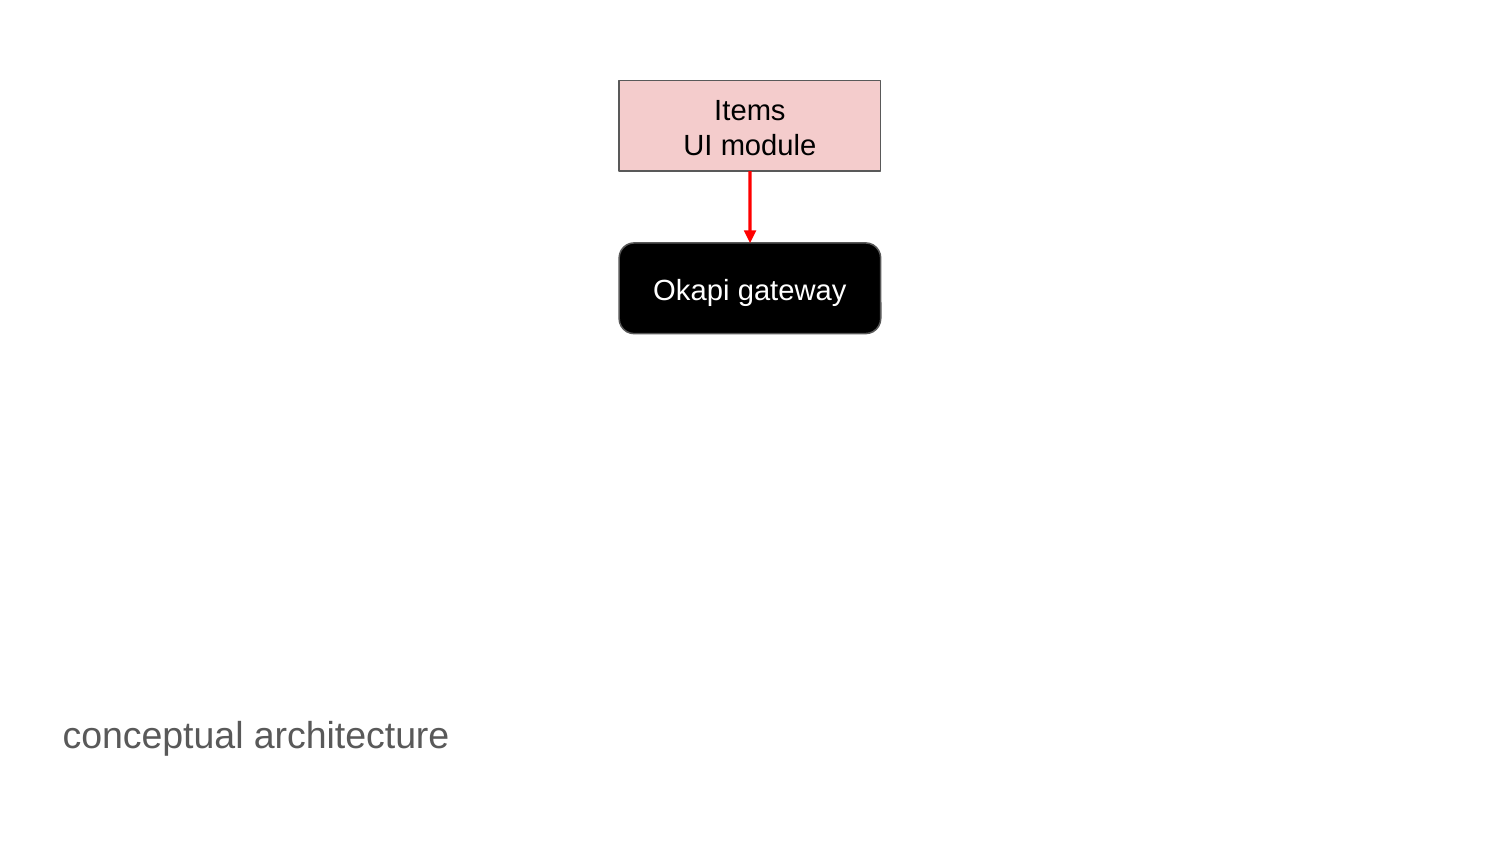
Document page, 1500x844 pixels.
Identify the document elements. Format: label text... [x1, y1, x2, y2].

text_box Items UI module [619, 80, 881, 172]
text_box Okapi gateway [619, 242, 881, 334]
list conceptual architecture [47, 683, 468, 783]
